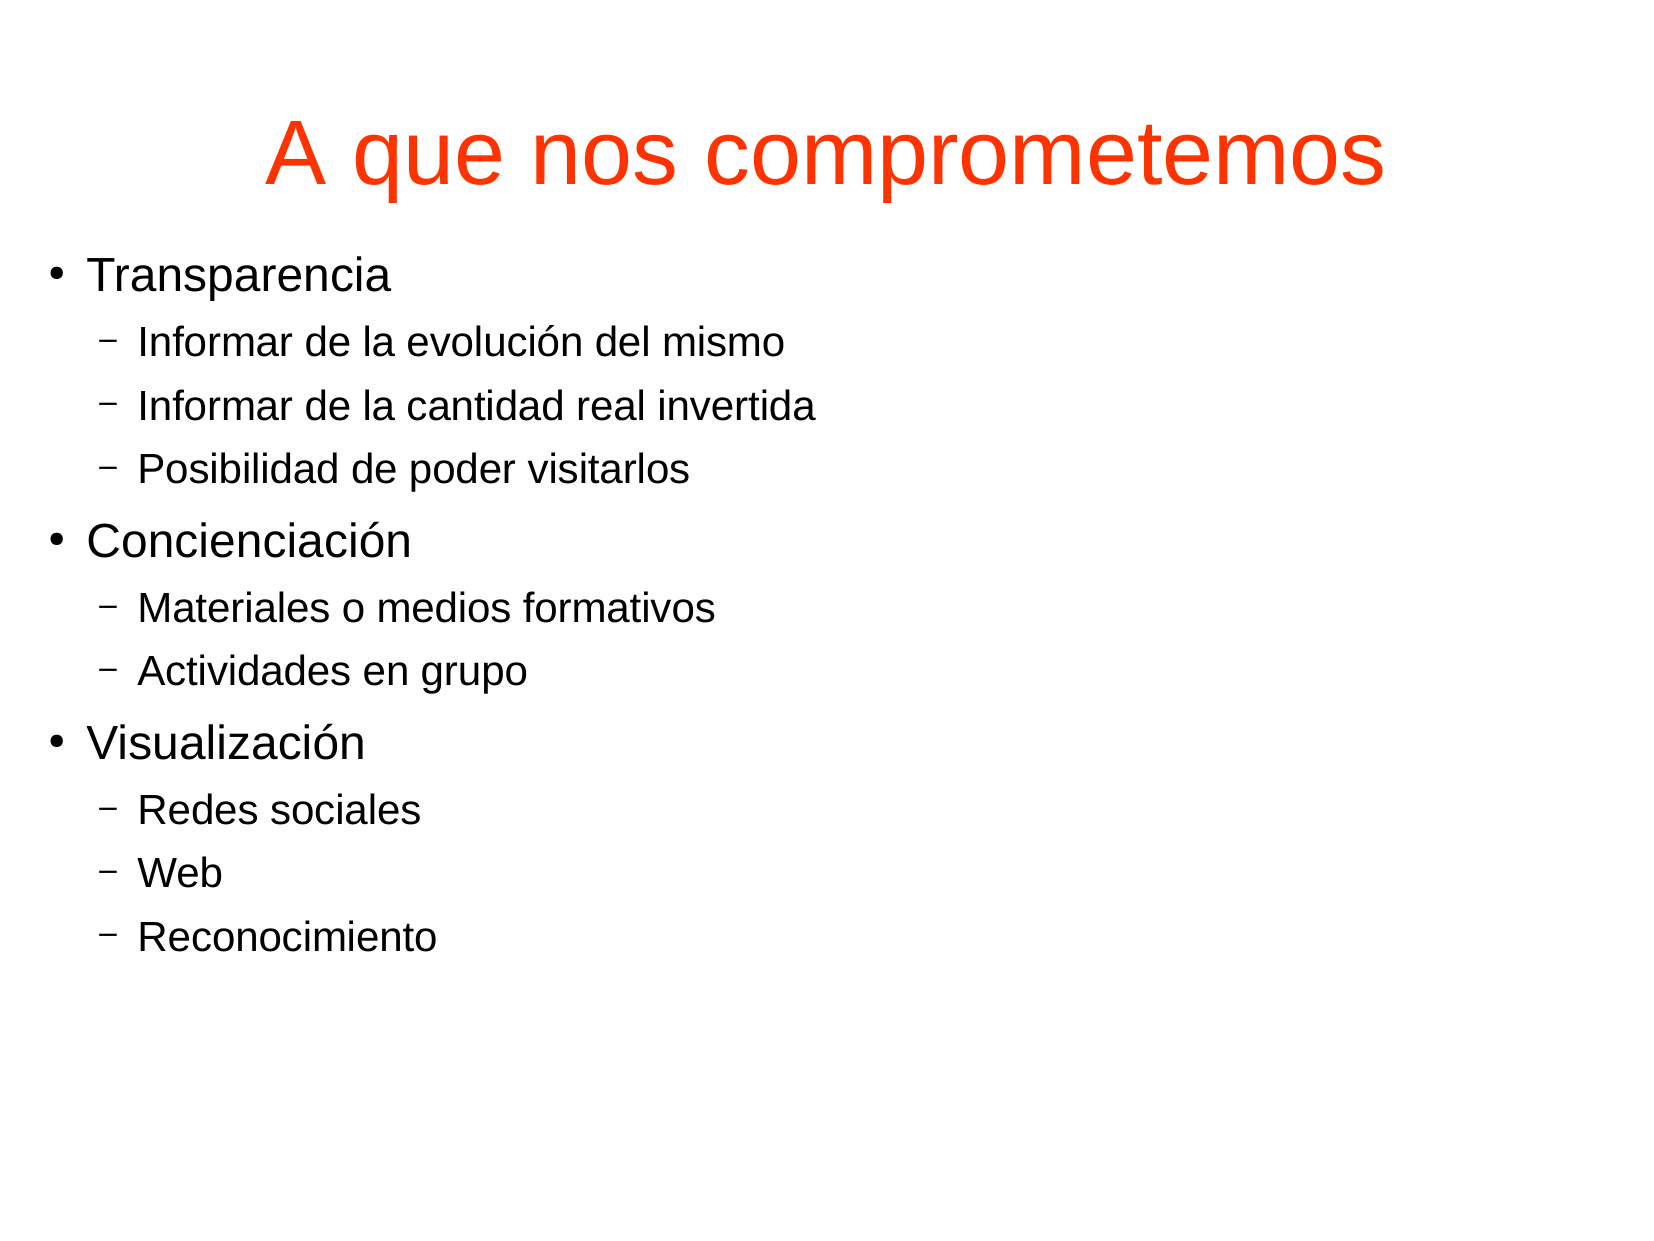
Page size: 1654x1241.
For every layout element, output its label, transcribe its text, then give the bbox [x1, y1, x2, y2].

list Transparencia Informar de la evolución del mismo Informar de la cantidad real invertida Posibilidad de poder visitarlos Concienciación Materiales o medios formativos Actividades en grupo Visualización Redes sociales Web Reconocimiento [35, 248, 1524, 968]
title A que nos comprometemos [82, 49, 1571, 257]
